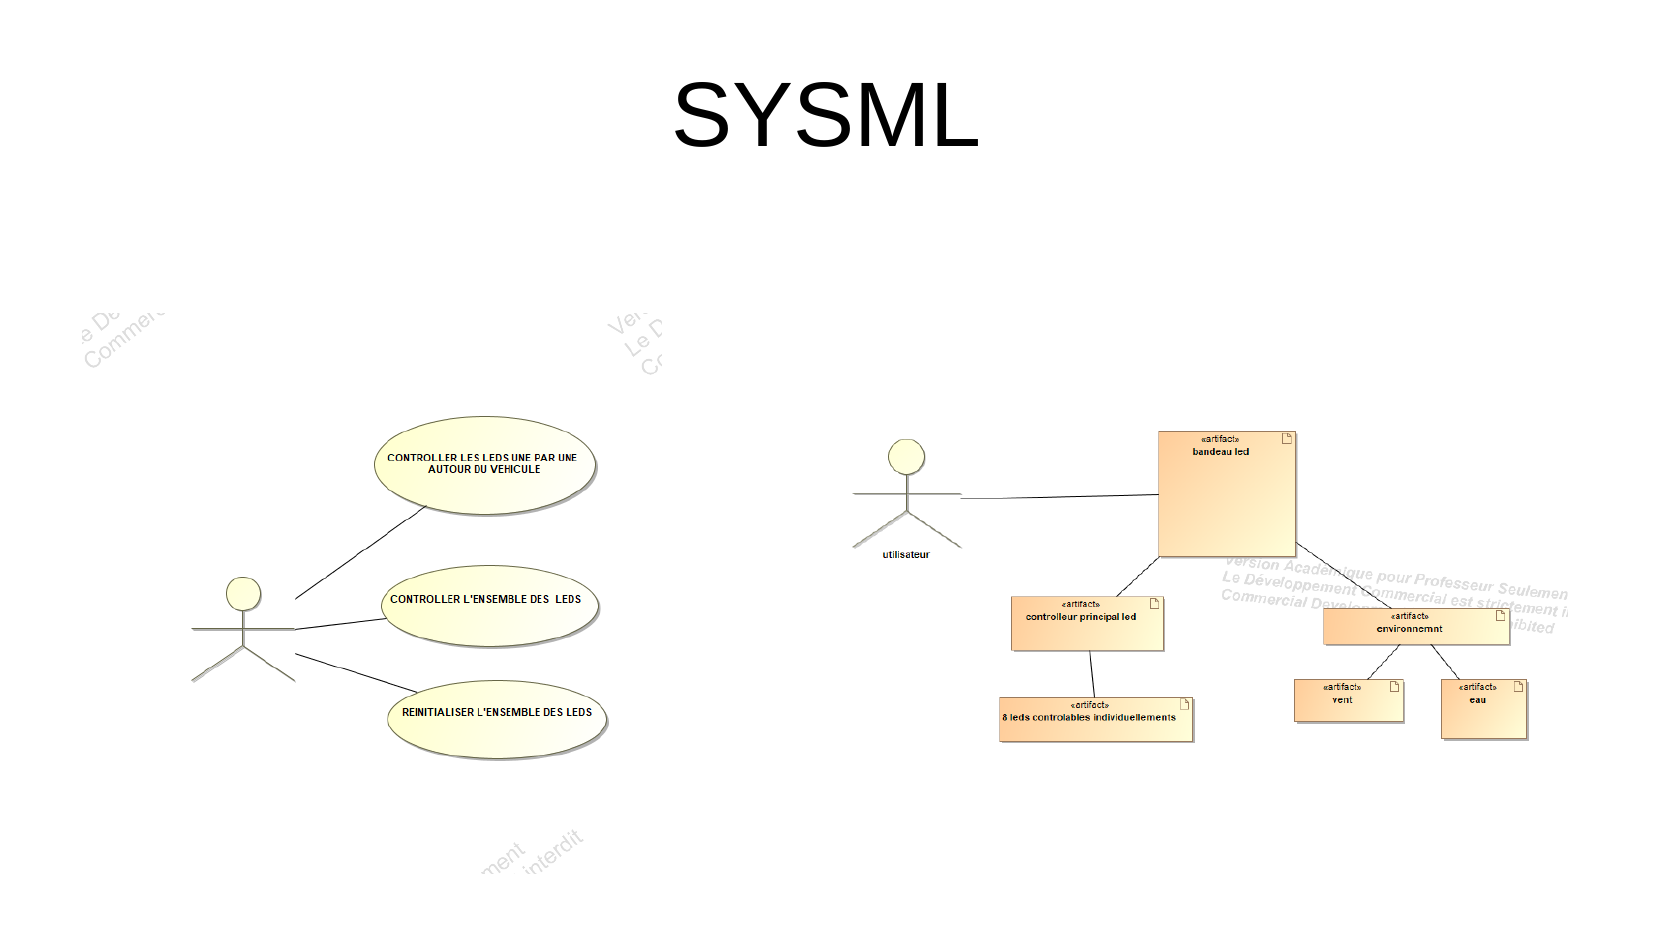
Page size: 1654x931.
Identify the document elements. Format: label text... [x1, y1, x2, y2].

title SYSML [82, 37, 1571, 193]
picture [803, 369, 1568, 780]
picture [82, 313, 662, 875]
